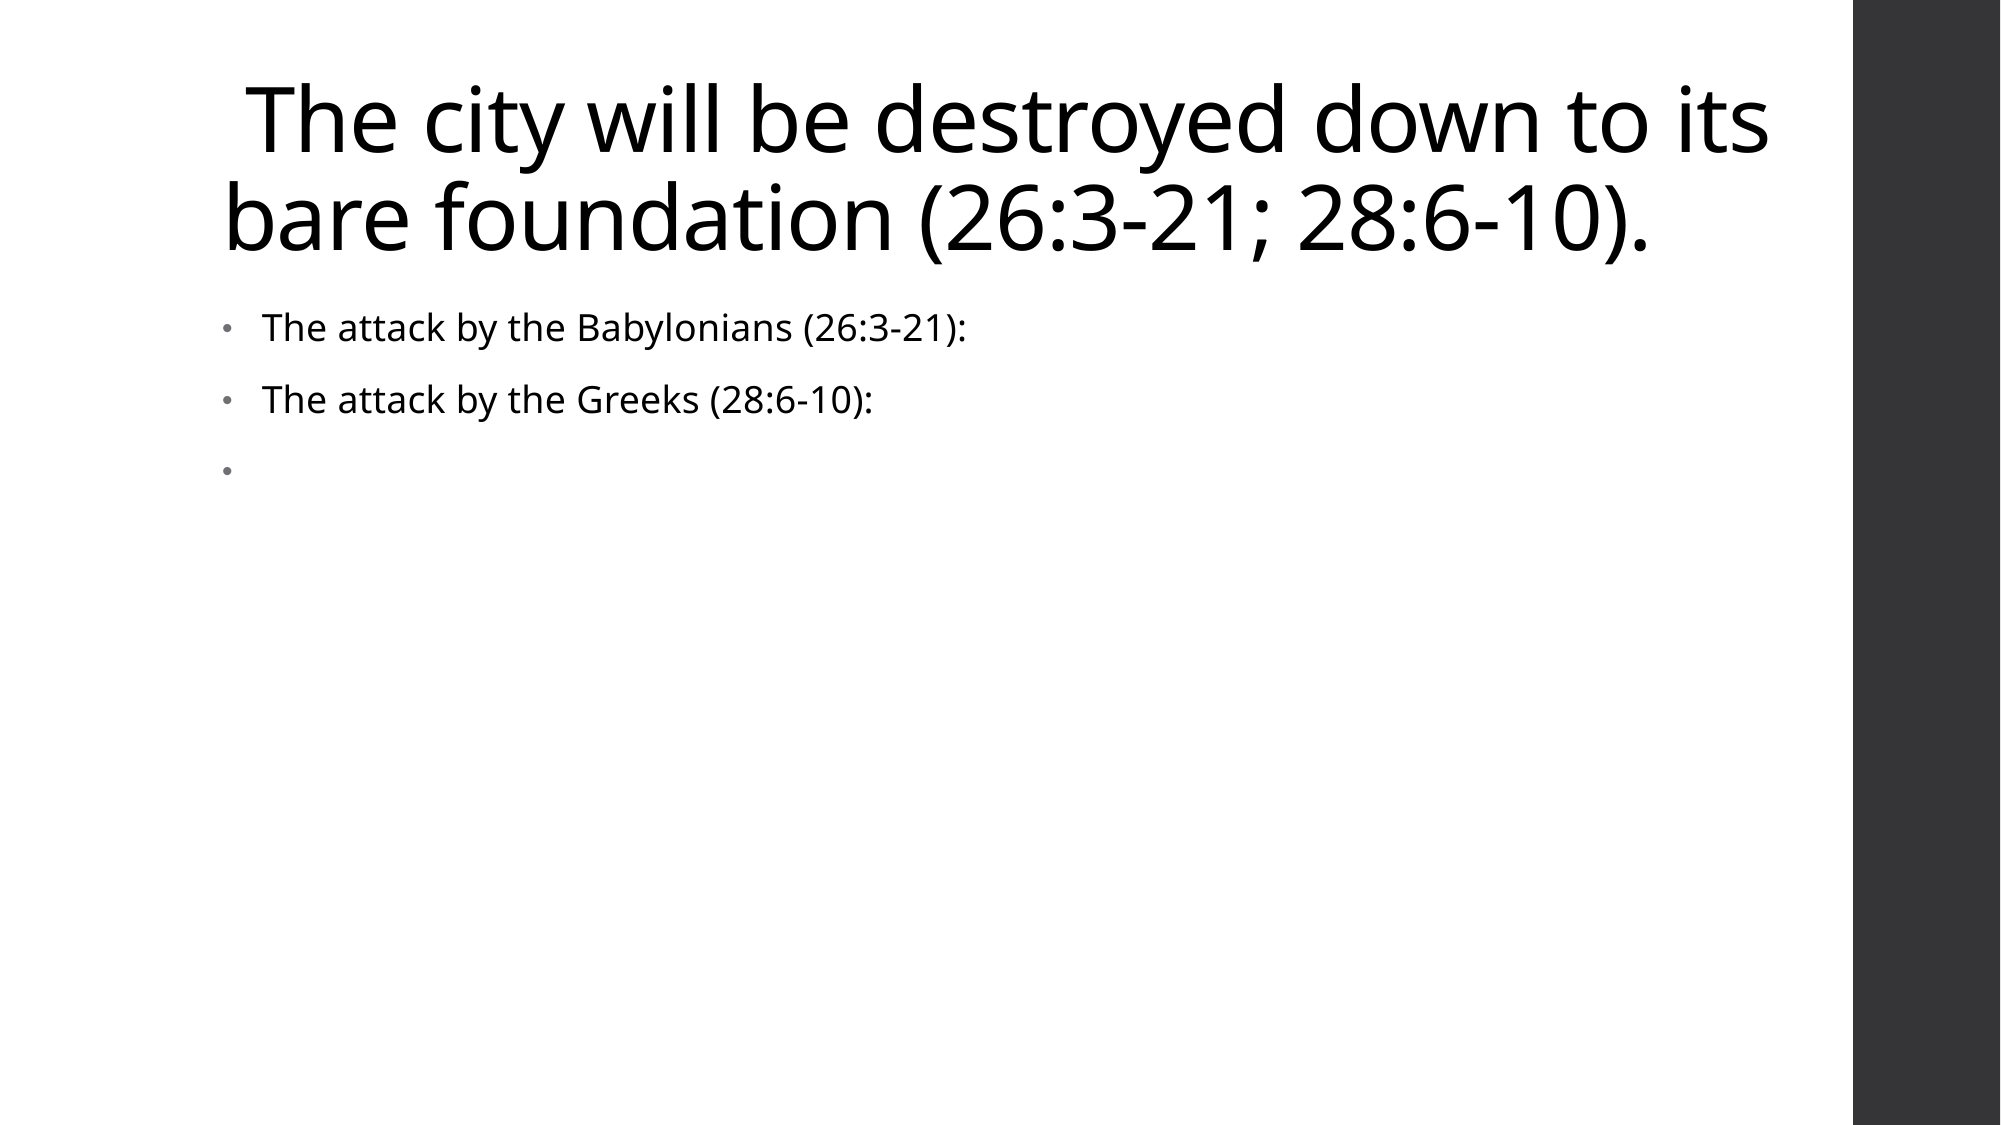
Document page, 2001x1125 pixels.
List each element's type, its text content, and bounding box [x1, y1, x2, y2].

list The attack by the Babylonians (26:3-21): The attack by the Greeks (28:6-10): [206, 299, 1617, 1014]
title The city will be destroyed down to its bare foundation (26:3-21; 28:6-10). [206, 60, 1797, 278]
